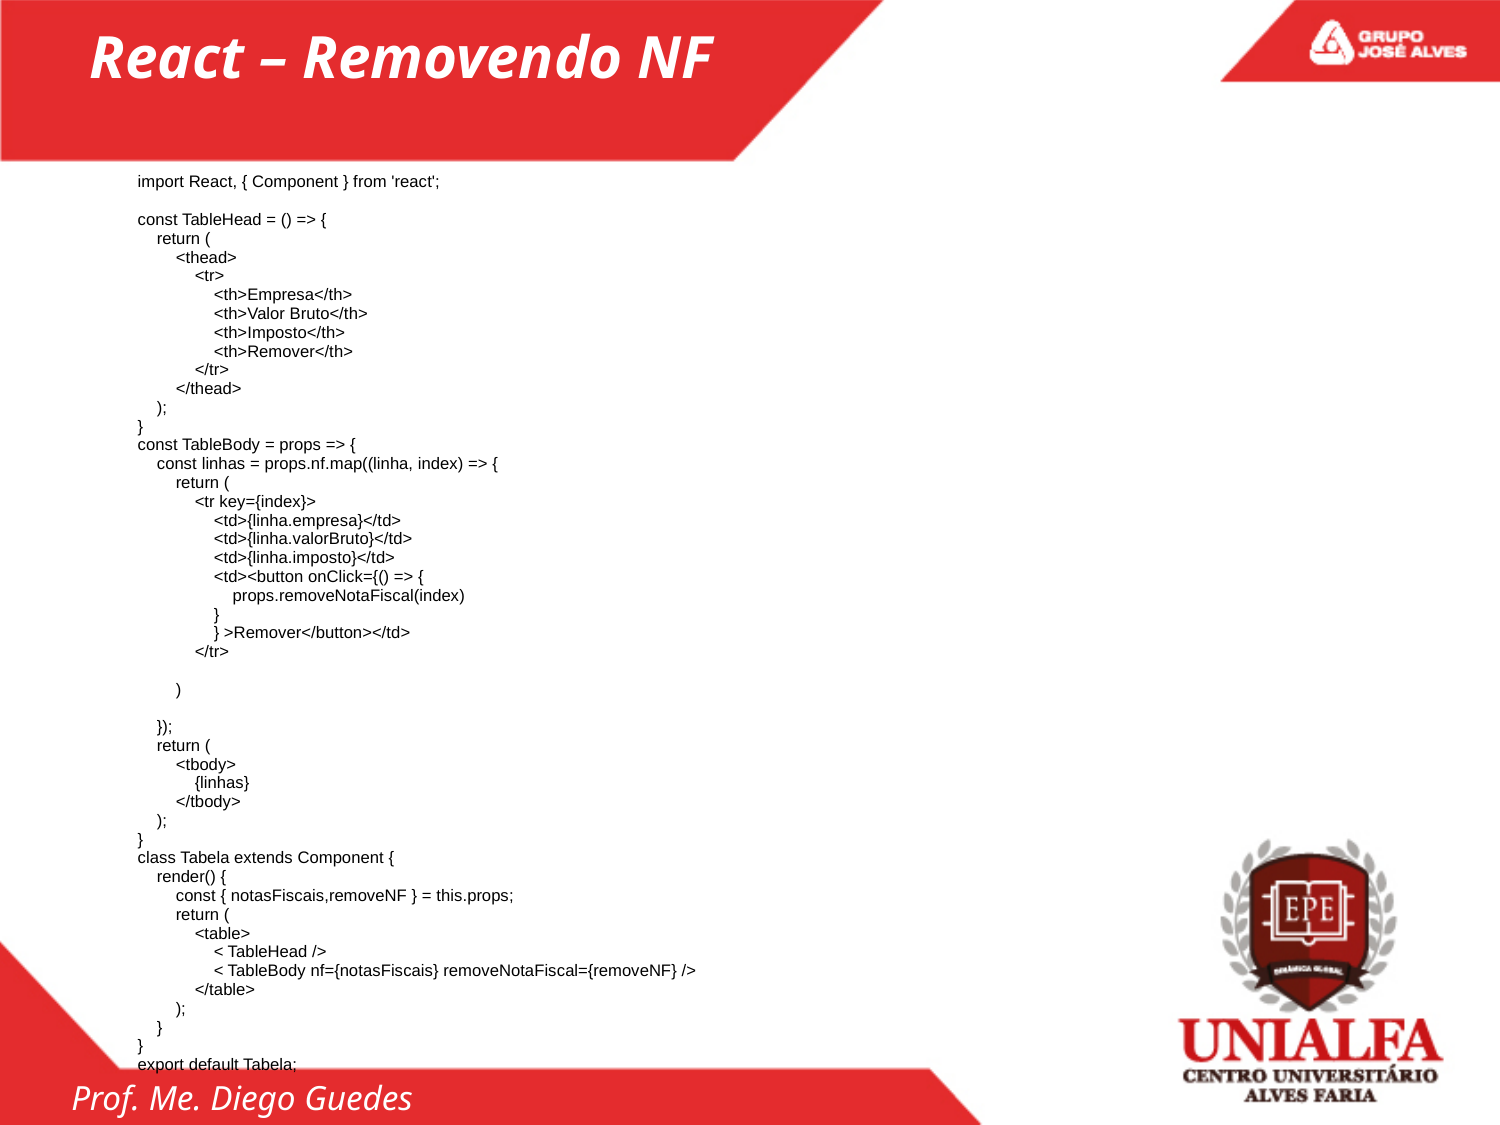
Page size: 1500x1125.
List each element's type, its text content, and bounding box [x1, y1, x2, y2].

text_box import React, { Component } from 'react'; const TableHead = () => { return ( <thead> <tr> <th>Empresa</th> <th>Valor Bruto</th> <th>Imposto</th> <th>Remover</th> </tr> </thead> ); } const TableBody = props => { const linhas = props.nf.map((linha, index) => { return ( <tr key={index}> <td>{linha.empresa}</td> <td>{linha.valorBruto}</td> <td>{linha.imposto}</td> <td><button onClick={() => { props.removeNotaFiscal(index) } } >Remover</button></td> </tr> ) }); return ( <tbody> {linhas} </tbody> ); } class Tabela extends Component { render() { const { notasFiscais,removeNF } = this.props; return ( <table> < TableHead /> < TableBody nf={notasFiscais} removeNotaFiscal={removeNF} /> </table> ); } } export default Tabela; [123, 165, 1401, 1125]
text_box React – Removendo NF [75, 12, 740, 98]
picture [0, 0, 1500, 1125]
text_box Prof. Me. Diego Guedes [56, 1070, 123, 1125]
